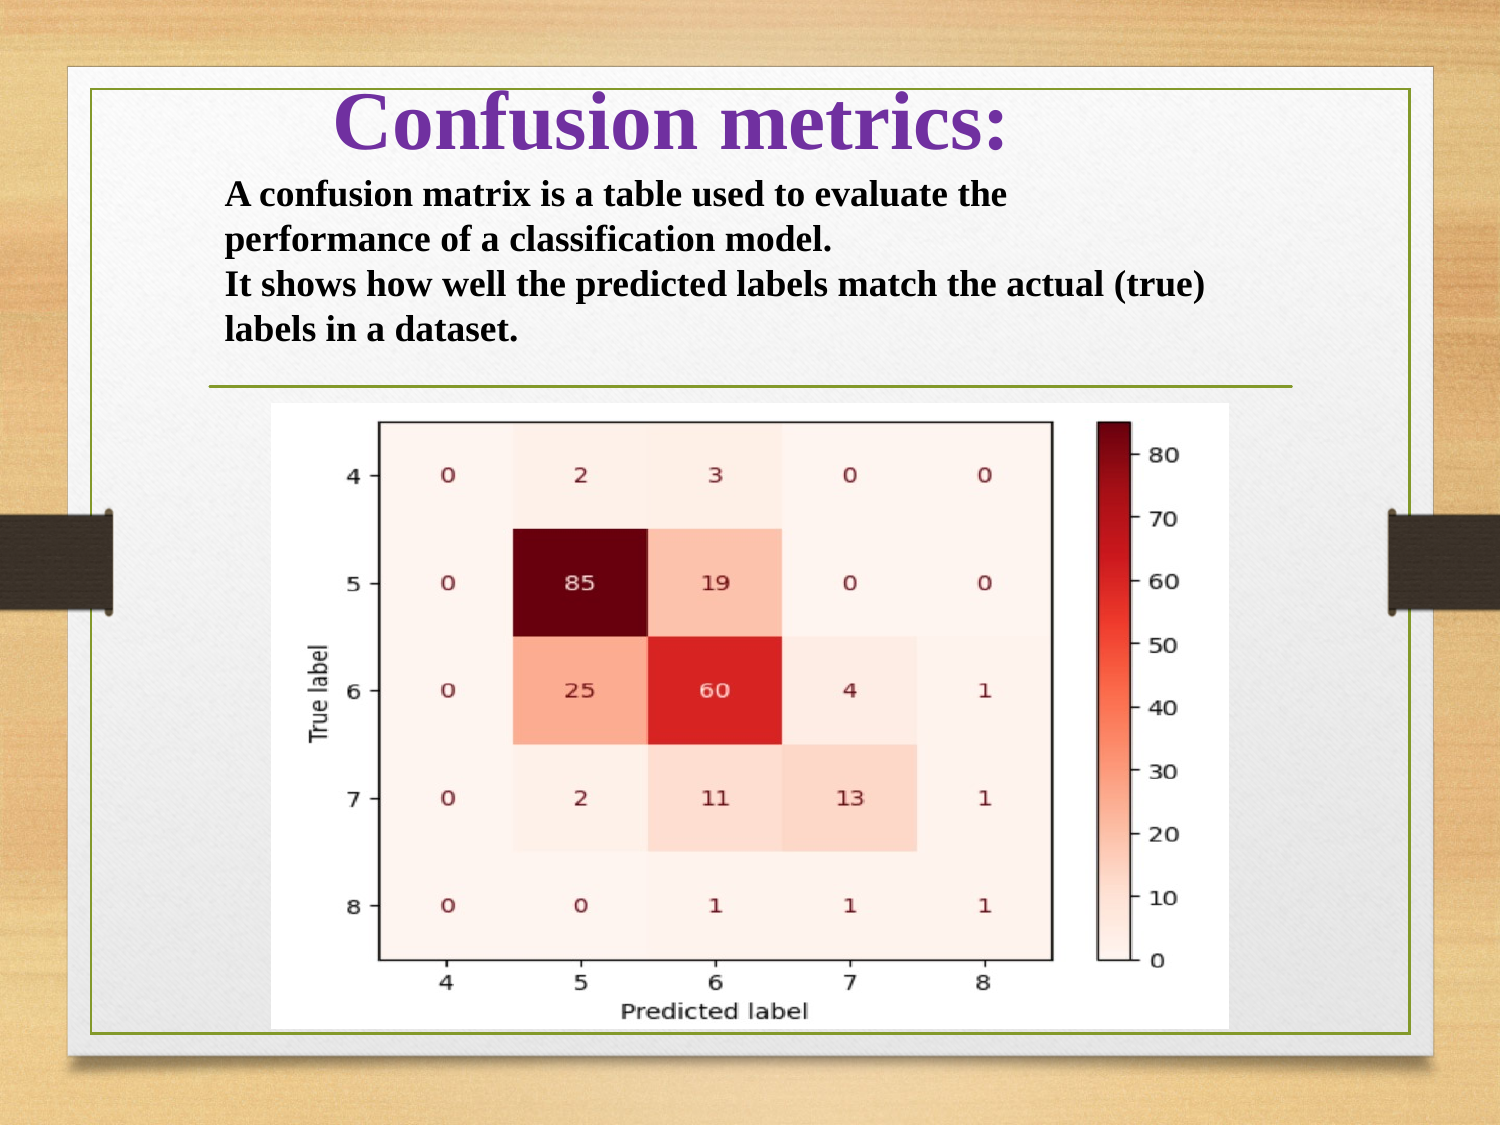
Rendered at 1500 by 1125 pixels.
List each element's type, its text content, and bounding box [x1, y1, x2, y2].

title Confusion metrics: [236, 52, 1108, 161]
picture [0, 0, 1500, 1125]
text_box A confusion matrix is a table used to evaluate the performance of a classification model. It shows how well the predicted labels match the actual (true) labels in a dataset. [209, 161, 1224, 359]
